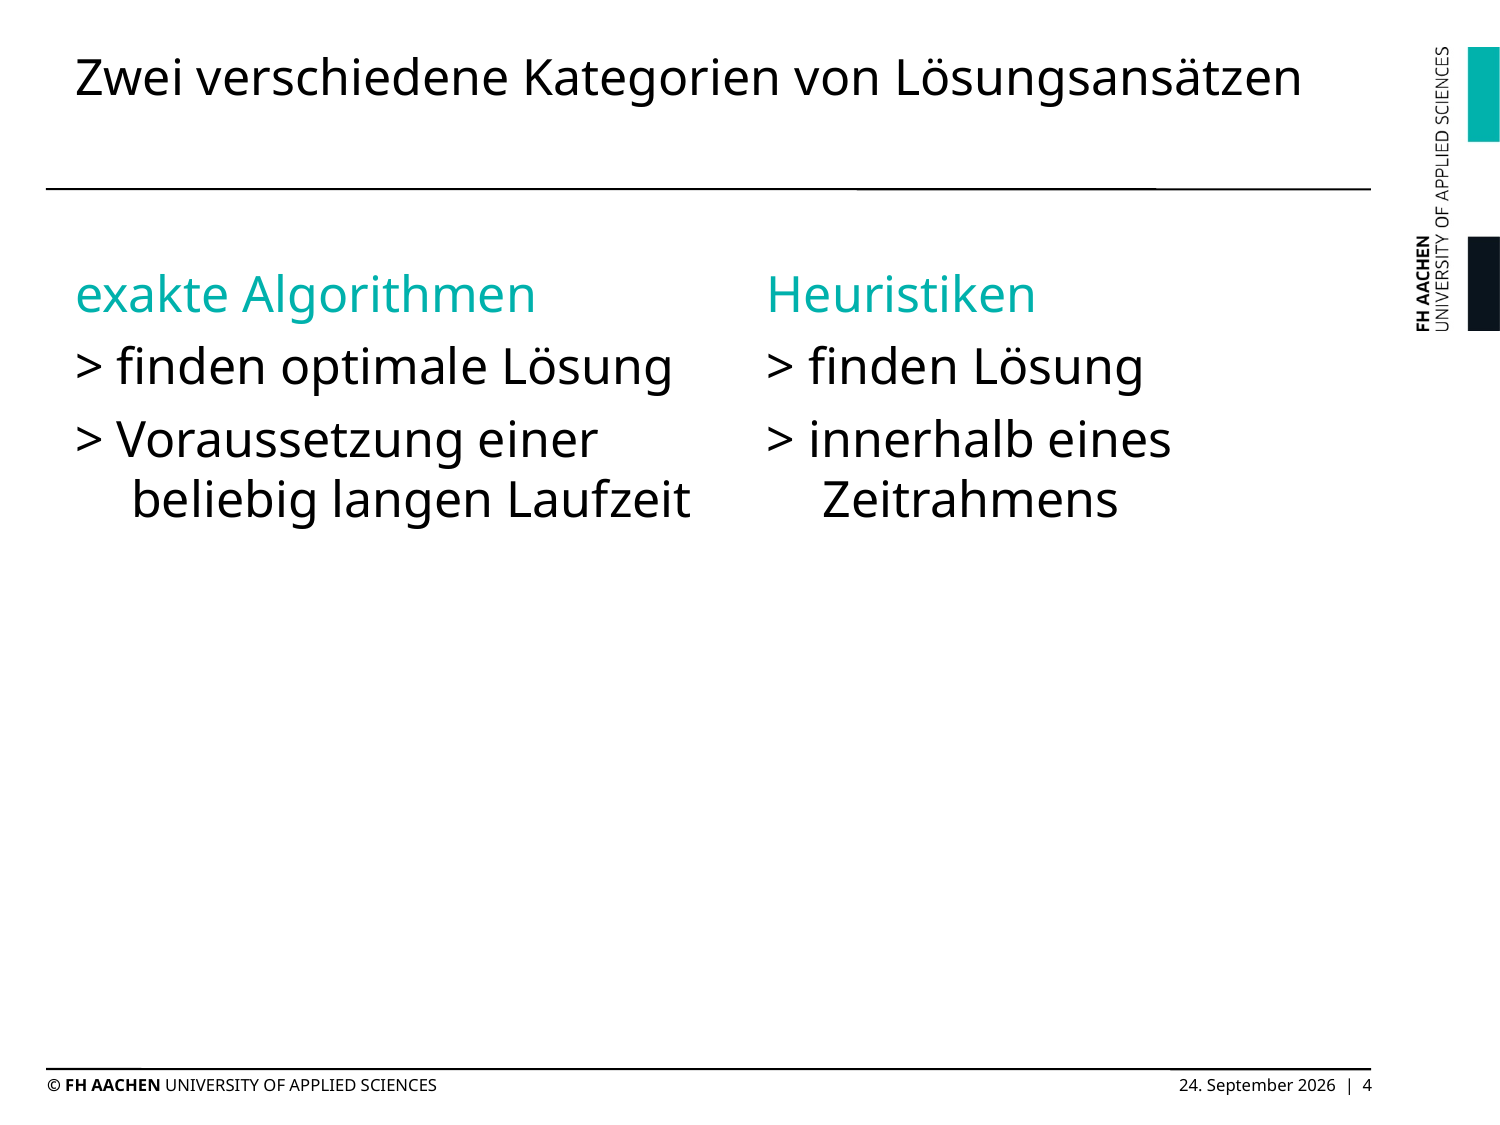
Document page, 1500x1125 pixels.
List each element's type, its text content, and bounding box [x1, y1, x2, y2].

list exakte Algorithmen > finden optimale Lösung > Voraussetzung einer beliebig langen Laufzeit [75, 262, 734, 1005]
picture [1404, 47, 1500, 331]
title Zwei verschiedene Kategorien von Lösungsansätzen [75, 45, 1426, 233]
list Heuristiken > finden Lösung > innerhalb eines Zeitrahmens [766, 262, 1426, 1005]
